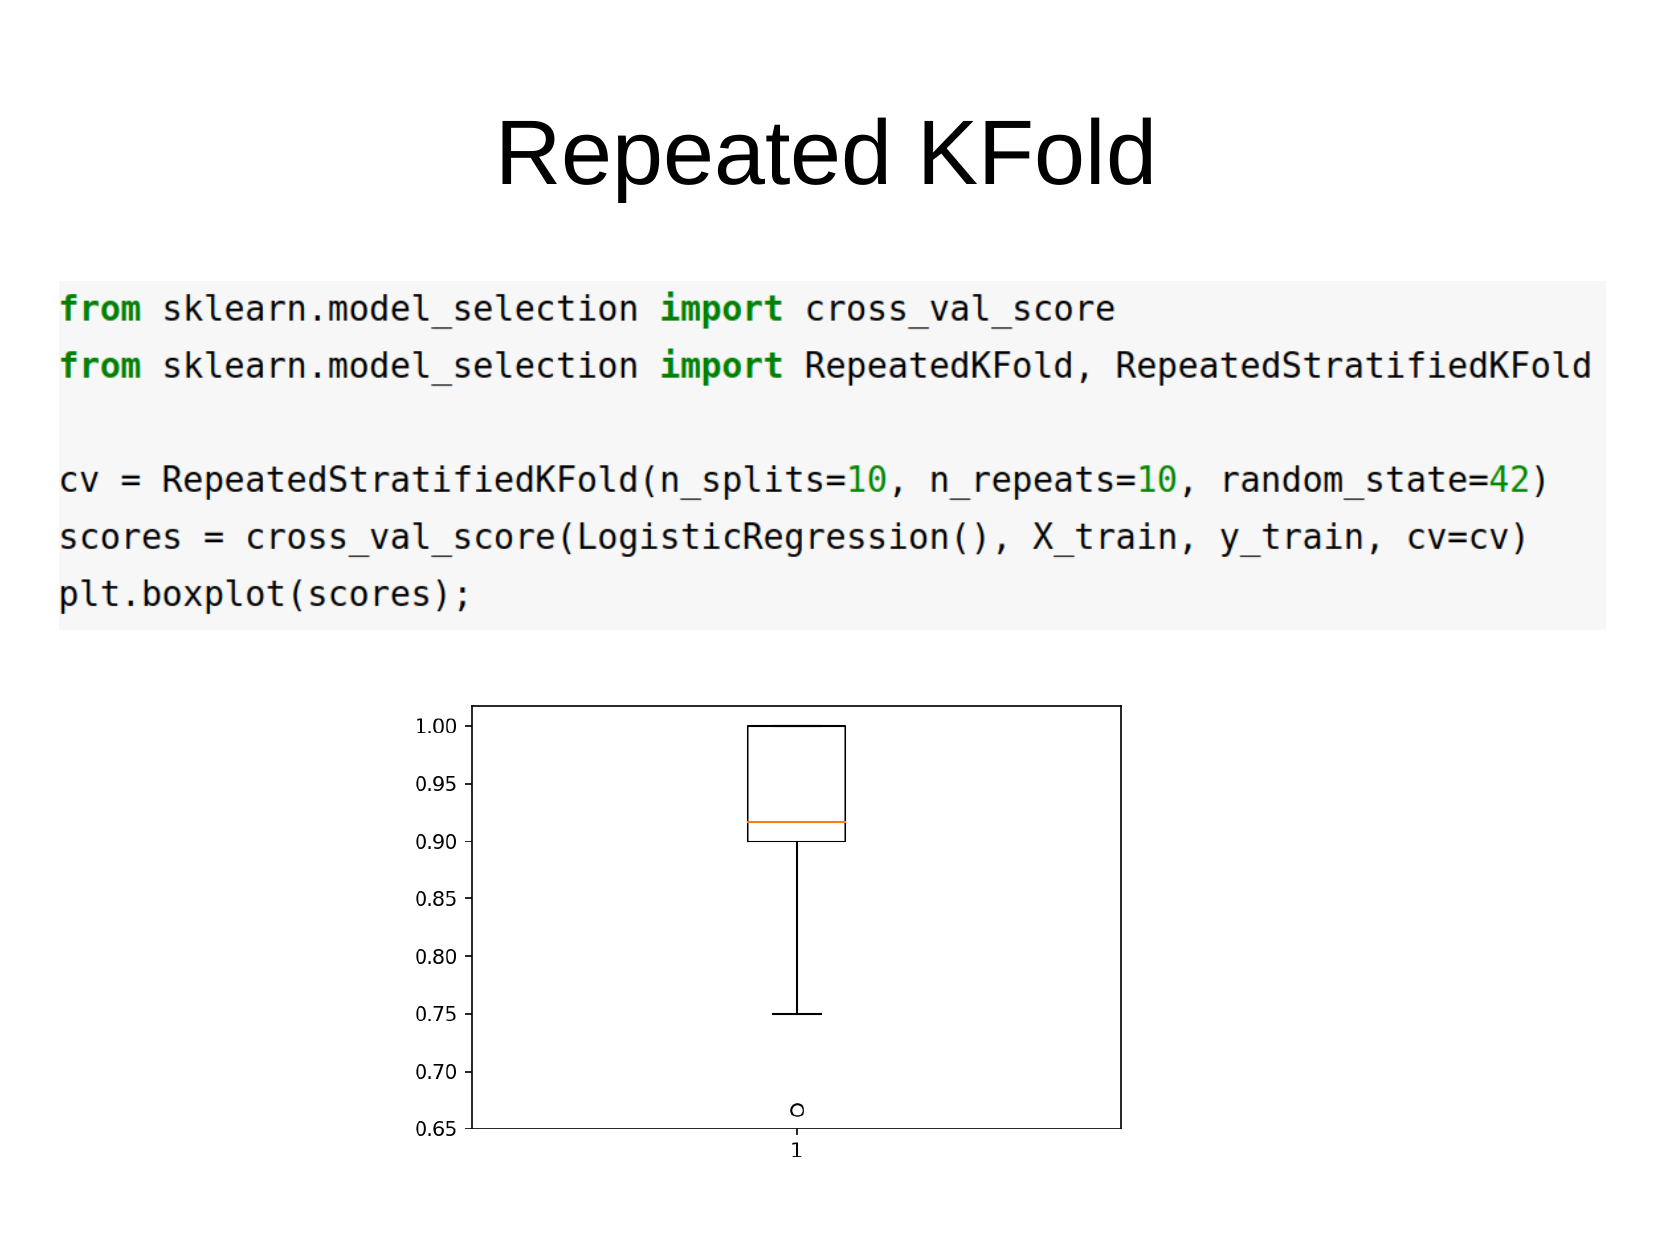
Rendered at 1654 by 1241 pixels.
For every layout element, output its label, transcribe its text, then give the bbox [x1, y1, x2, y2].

picture [405, 691, 1147, 1171]
title Repeated KFold [82, 49, 1571, 257]
picture [59, 281, 1606, 631]
